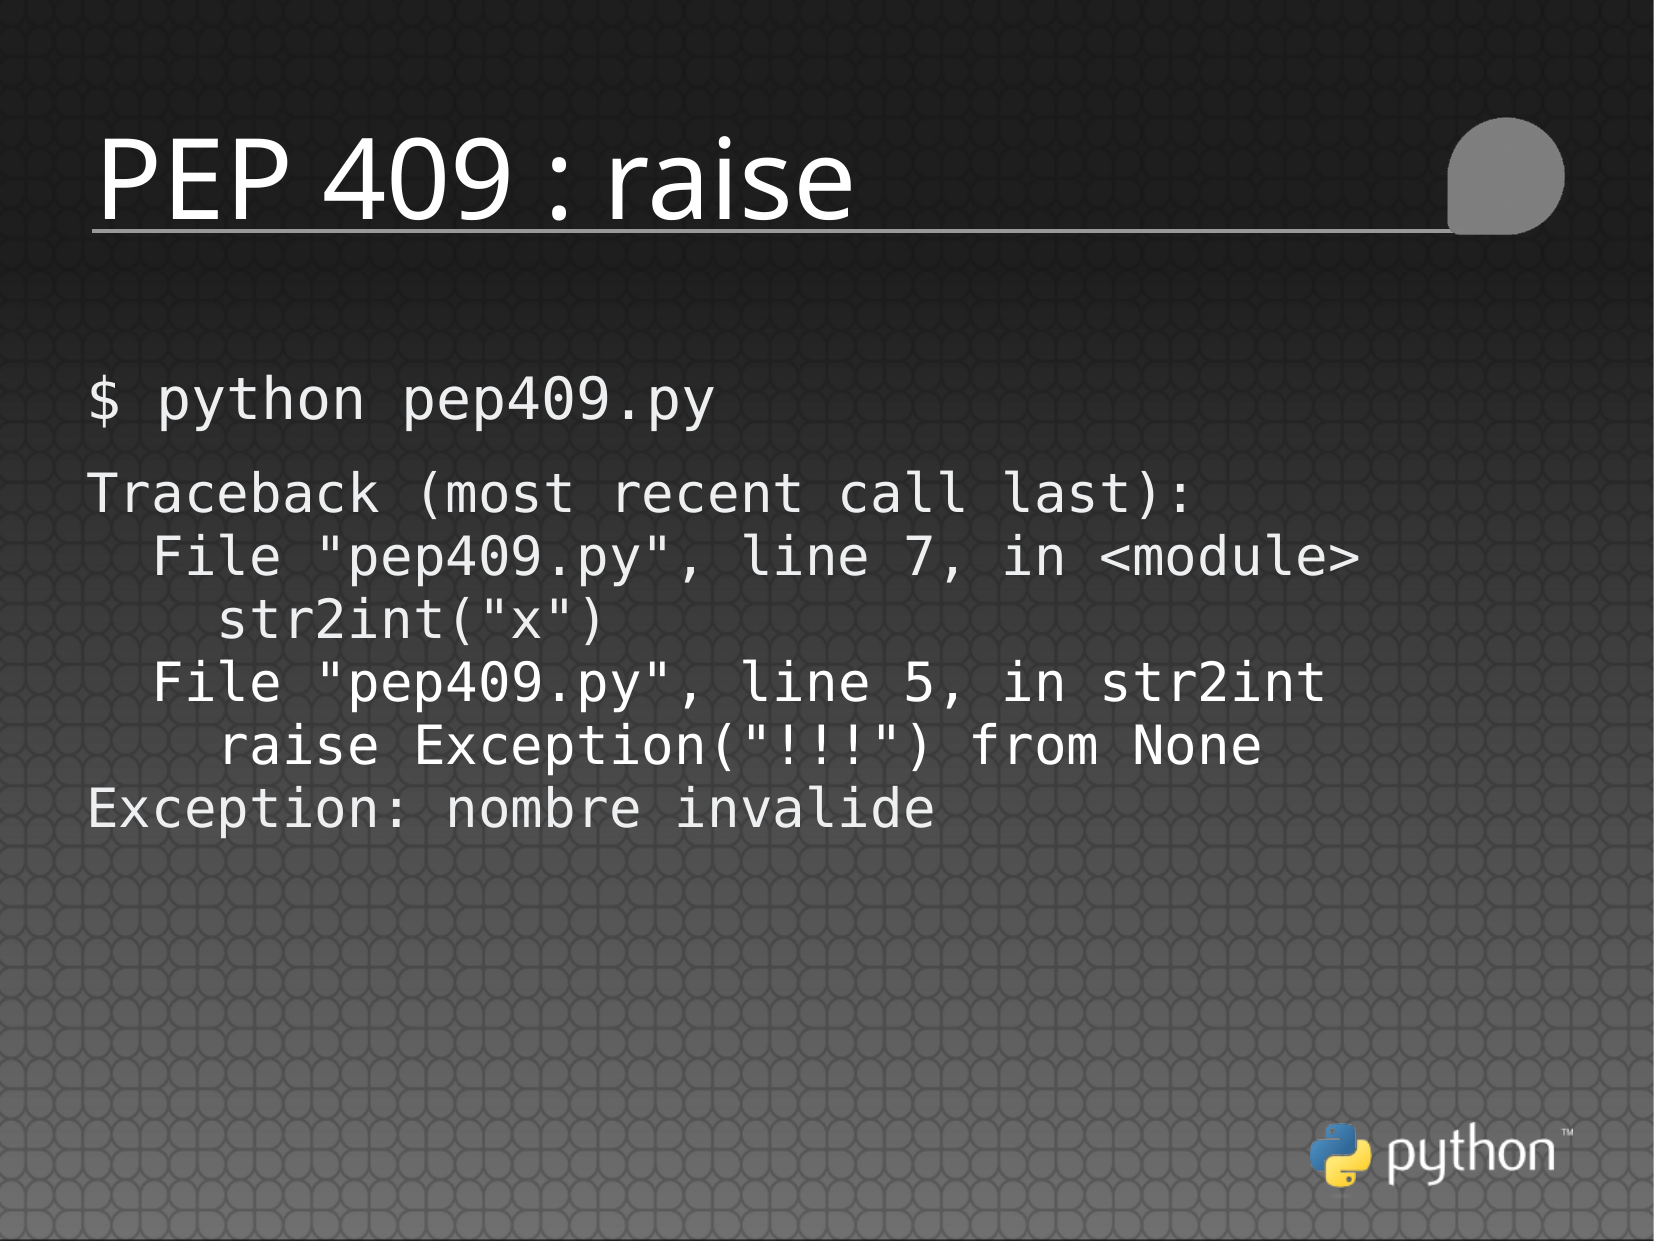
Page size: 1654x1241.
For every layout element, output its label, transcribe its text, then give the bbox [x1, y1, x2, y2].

picture [0, 0, 1654, 1241]
list $ python pep409.py Traceback (most recent call last): File "pep409.py", line 7, in <module> str2int("x") File "pep409.py", line 5, in str2int raise Exception("!!!") from None Exception: nombre invalide [86, 365, 1575, 1094]
title PEP 409 : raise [94, 100, 1426, 251]
